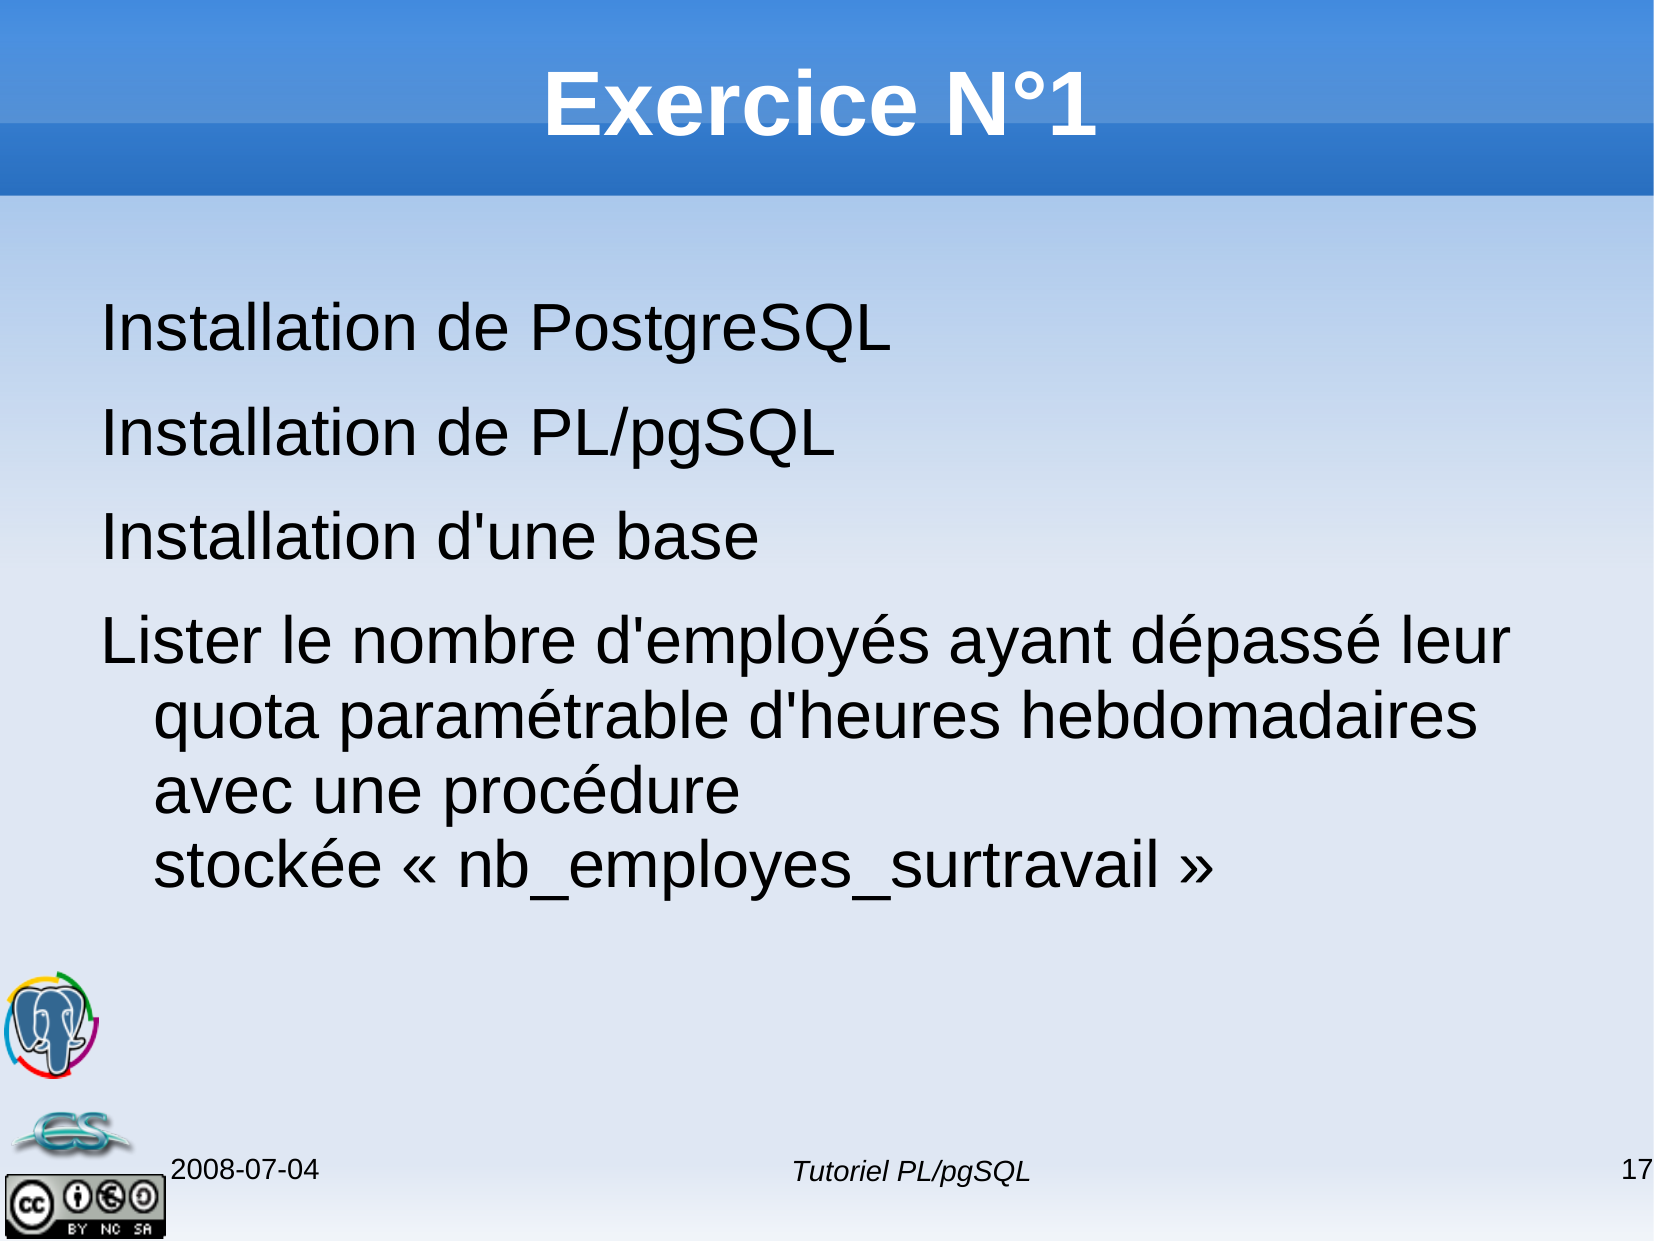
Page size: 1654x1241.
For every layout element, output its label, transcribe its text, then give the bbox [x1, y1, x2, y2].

title Exercice N°1 [76, 0, 1565, 208]
picture [0, 0, 1654, 1241]
list Installation de PostgreSQL Installation de PL/pgSQL Installation d'une base Lister le nombre d'employés ayant dépassé leur quota paramétrable d'heures hebdomadaires avec une procédure stockée « nb_employes_surtravail » [82, 290, 1571, 1109]
